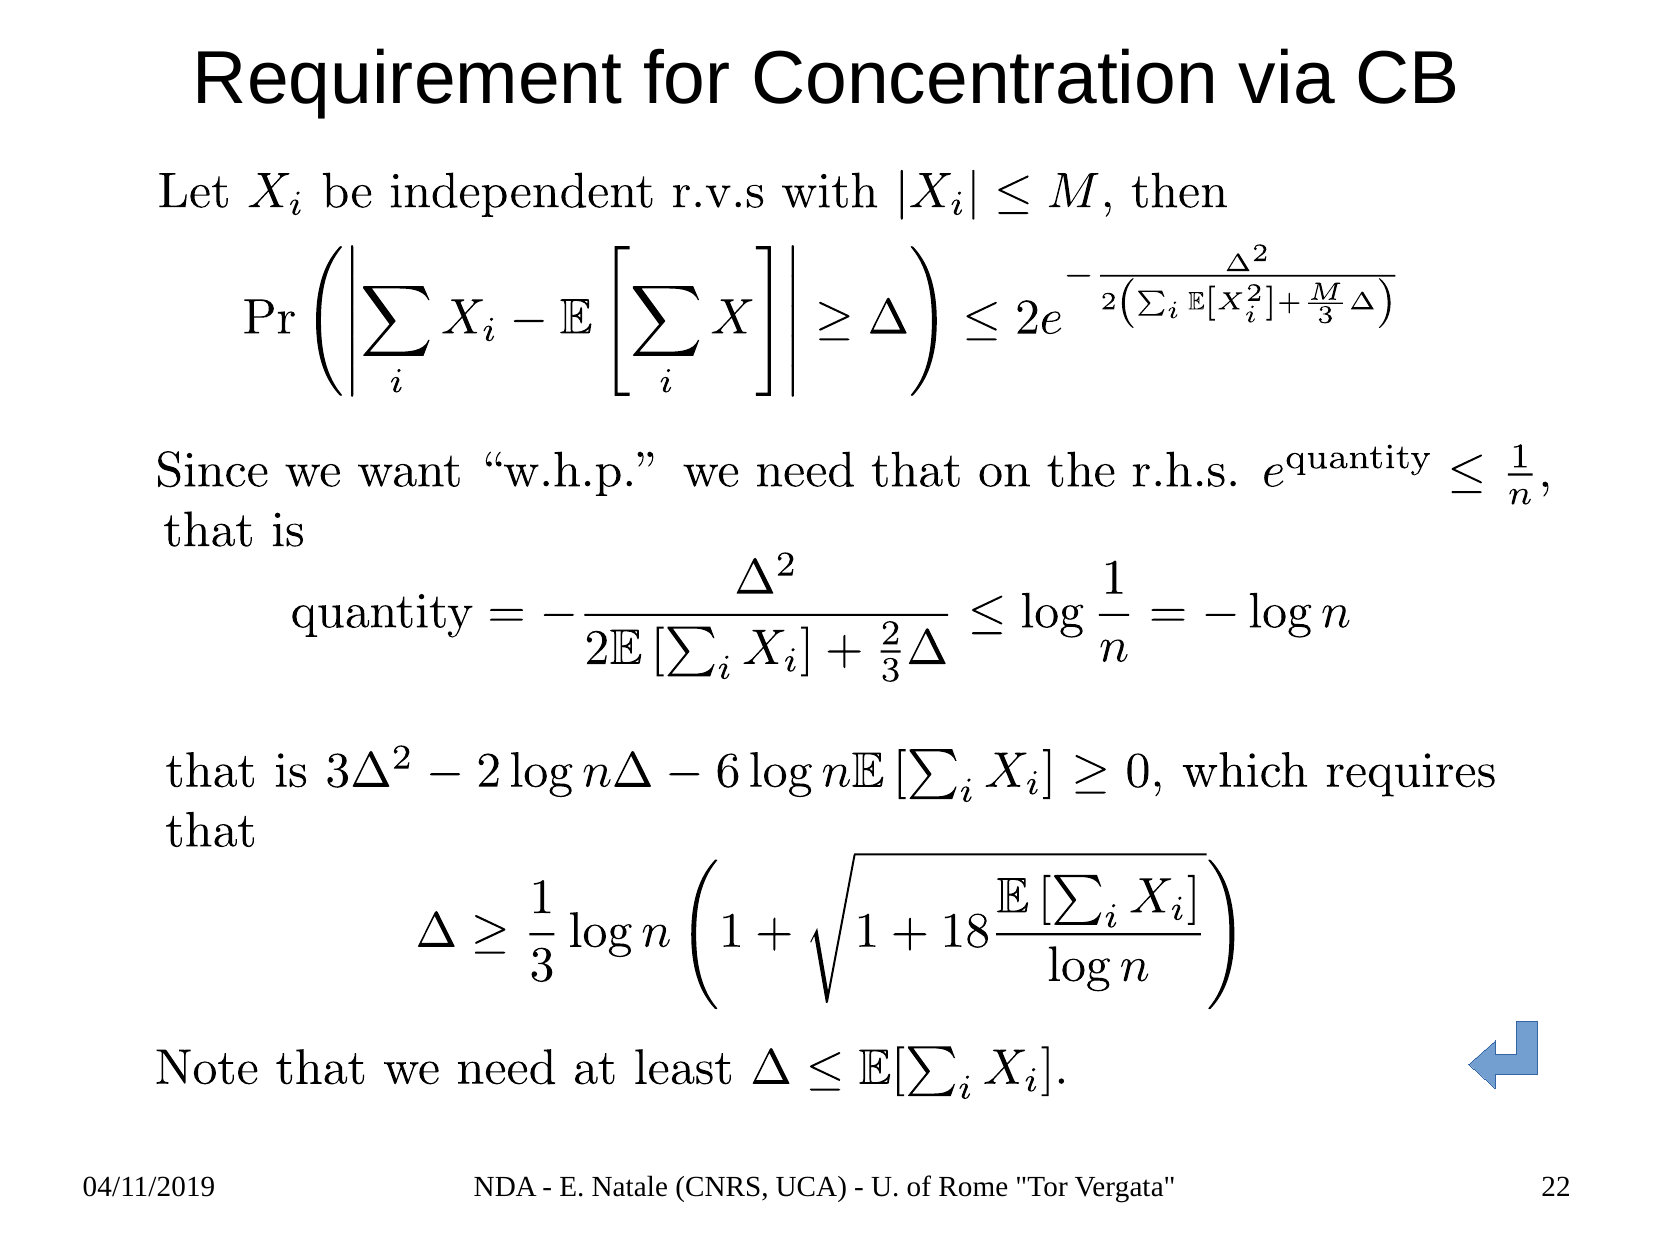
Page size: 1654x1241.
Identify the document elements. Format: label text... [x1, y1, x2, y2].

text_box [1478, 764, 1495, 788]
text_box [1468, 1021, 1538, 1089]
text_box [186, 752, 212, 787]
text_box [533, 879, 551, 914]
text_box [417, 911, 455, 947]
text_box [1130, 878, 1172, 913]
text_box [1121, 958, 1149, 982]
text_box [1424, 753, 1431, 759]
text_box [1247, 764, 1259, 787]
text_box [570, 912, 582, 947]
text_box [893, 917, 927, 951]
title Requirement for Concentration via CB [82, 19, 1571, 136]
text_box [1127, 753, 1149, 788]
text_box [511, 752, 523, 787]
text_box [186, 811, 212, 847]
text_box [238, 815, 254, 848]
text_box [583, 764, 611, 788]
text_box [1027, 778, 1038, 795]
text_box [909, 749, 957, 800]
text_box [1436, 764, 1454, 787]
text_box [289, 764, 307, 788]
text_box [1219, 752, 1245, 787]
text_box [723, 913, 740, 947]
text_box [549, 764, 573, 798]
text_box [1187, 874, 1195, 925]
text_box [1368, 764, 1394, 797]
text_box [691, 859, 718, 1010]
text_box [1281, 752, 1308, 787]
text_box [214, 764, 237, 788]
text_box [327, 753, 349, 788]
text_box [750, 752, 762, 787]
text_box [1509, 488, 1531, 505]
text_box [944, 913, 962, 947]
text_box [960, 786, 972, 803]
text_box [898, 749, 906, 800]
text_box [1346, 764, 1366, 788]
text_box [1054, 874, 1102, 925]
text_box [275, 764, 287, 787]
text_box [985, 752, 1027, 787]
text_box [1326, 764, 1344, 787]
text_box [166, 815, 182, 848]
text_box [1154, 781, 1161, 797]
text_box [822, 764, 850, 788]
text_box [1395, 764, 1421, 788]
text_box [214, 824, 237, 848]
text_box [1043, 874, 1051, 925]
text_box [238, 755, 254, 788]
text_box [1048, 946, 1060, 981]
text_box [1513, 444, 1527, 468]
text_box [1208, 859, 1235, 1010]
text_box [1075, 754, 1106, 784]
text_box [531, 947, 553, 983]
text_box [166, 755, 182, 788]
text_box [788, 764, 812, 798]
text_box [614, 750, 652, 787]
text_box [157, 444, 1482, 769]
text_box [524, 764, 547, 788]
text_box [757, 917, 791, 951]
text_box [156, 1046, 1065, 1100]
text_box [1542, 481, 1549, 497]
text_box [159, 169, 1396, 424]
text_box [1043, 749, 1051, 800]
text_box [608, 924, 632, 958]
text_box [858, 913, 876, 947]
text_box [1455, 764, 1476, 788]
text_box [967, 913, 989, 948]
text_box [996, 878, 1029, 913]
text_box [583, 924, 607, 948]
text_box [1422, 764, 1434, 787]
text_box [352, 750, 390, 787]
text_box [1105, 911, 1117, 928]
text_box [1182, 765, 1218, 788]
text_box [763, 764, 787, 788]
text_box [1062, 958, 1085, 982]
text_box [810, 853, 1207, 1003]
text_box [474, 915, 506, 944]
text_box [1171, 904, 1183, 921]
text_box [1261, 764, 1281, 788]
text_box [851, 752, 884, 787]
text_box [717, 753, 739, 788]
text_box [478, 753, 499, 787]
text_box [642, 924, 670, 948]
text_box [1087, 958, 1111, 992]
